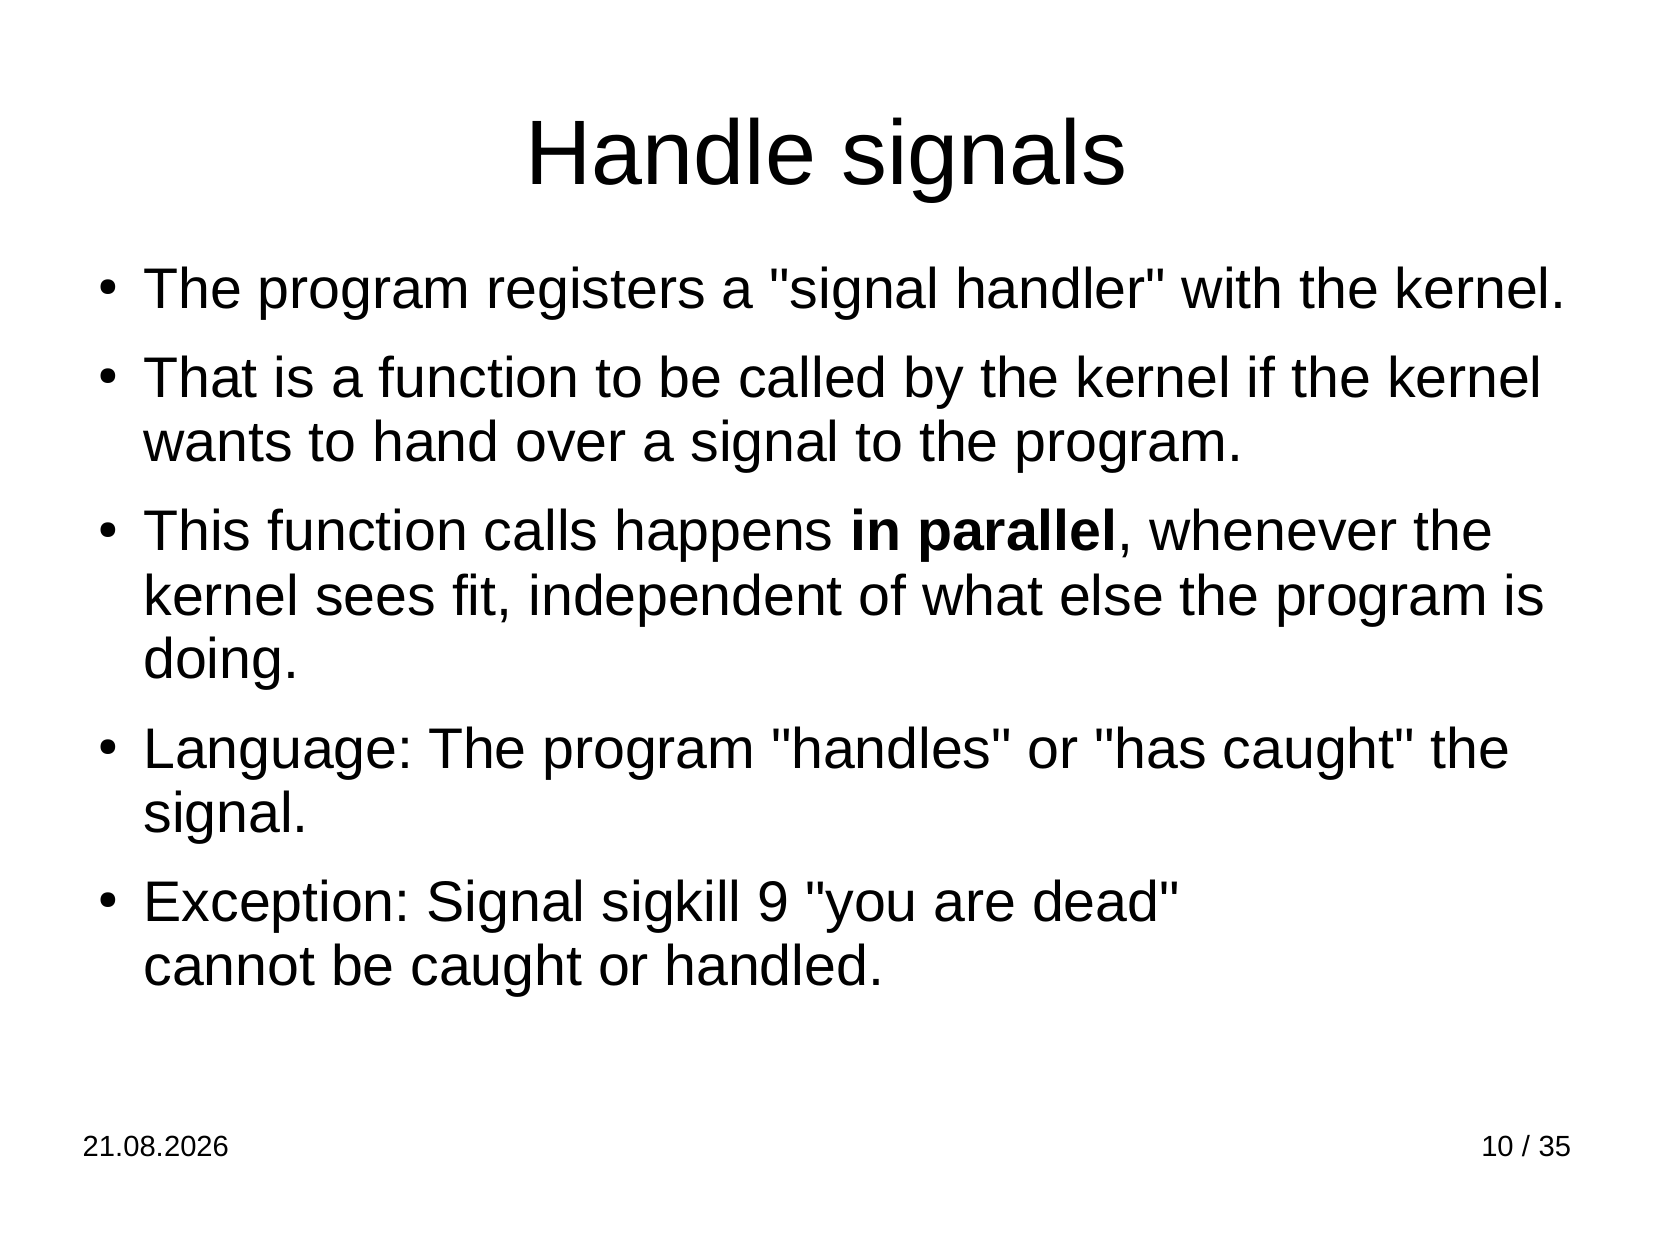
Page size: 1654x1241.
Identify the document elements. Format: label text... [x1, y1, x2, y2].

list The program registers a "signal handler" with the kernel. That is a function to be called by the kernel if the kernel wants to hand over a signal to the program. This function calls happens in parallel, whenever the kernel sees fit, independent of what else the program is doing. Language: The program "handles" or "has caught" the signal. Exception: Signal sigkill 9 "you are dead" cannot be caught or handled. [82, 256, 1571, 1060]
title Handle signals [82, 49, 1571, 256]
